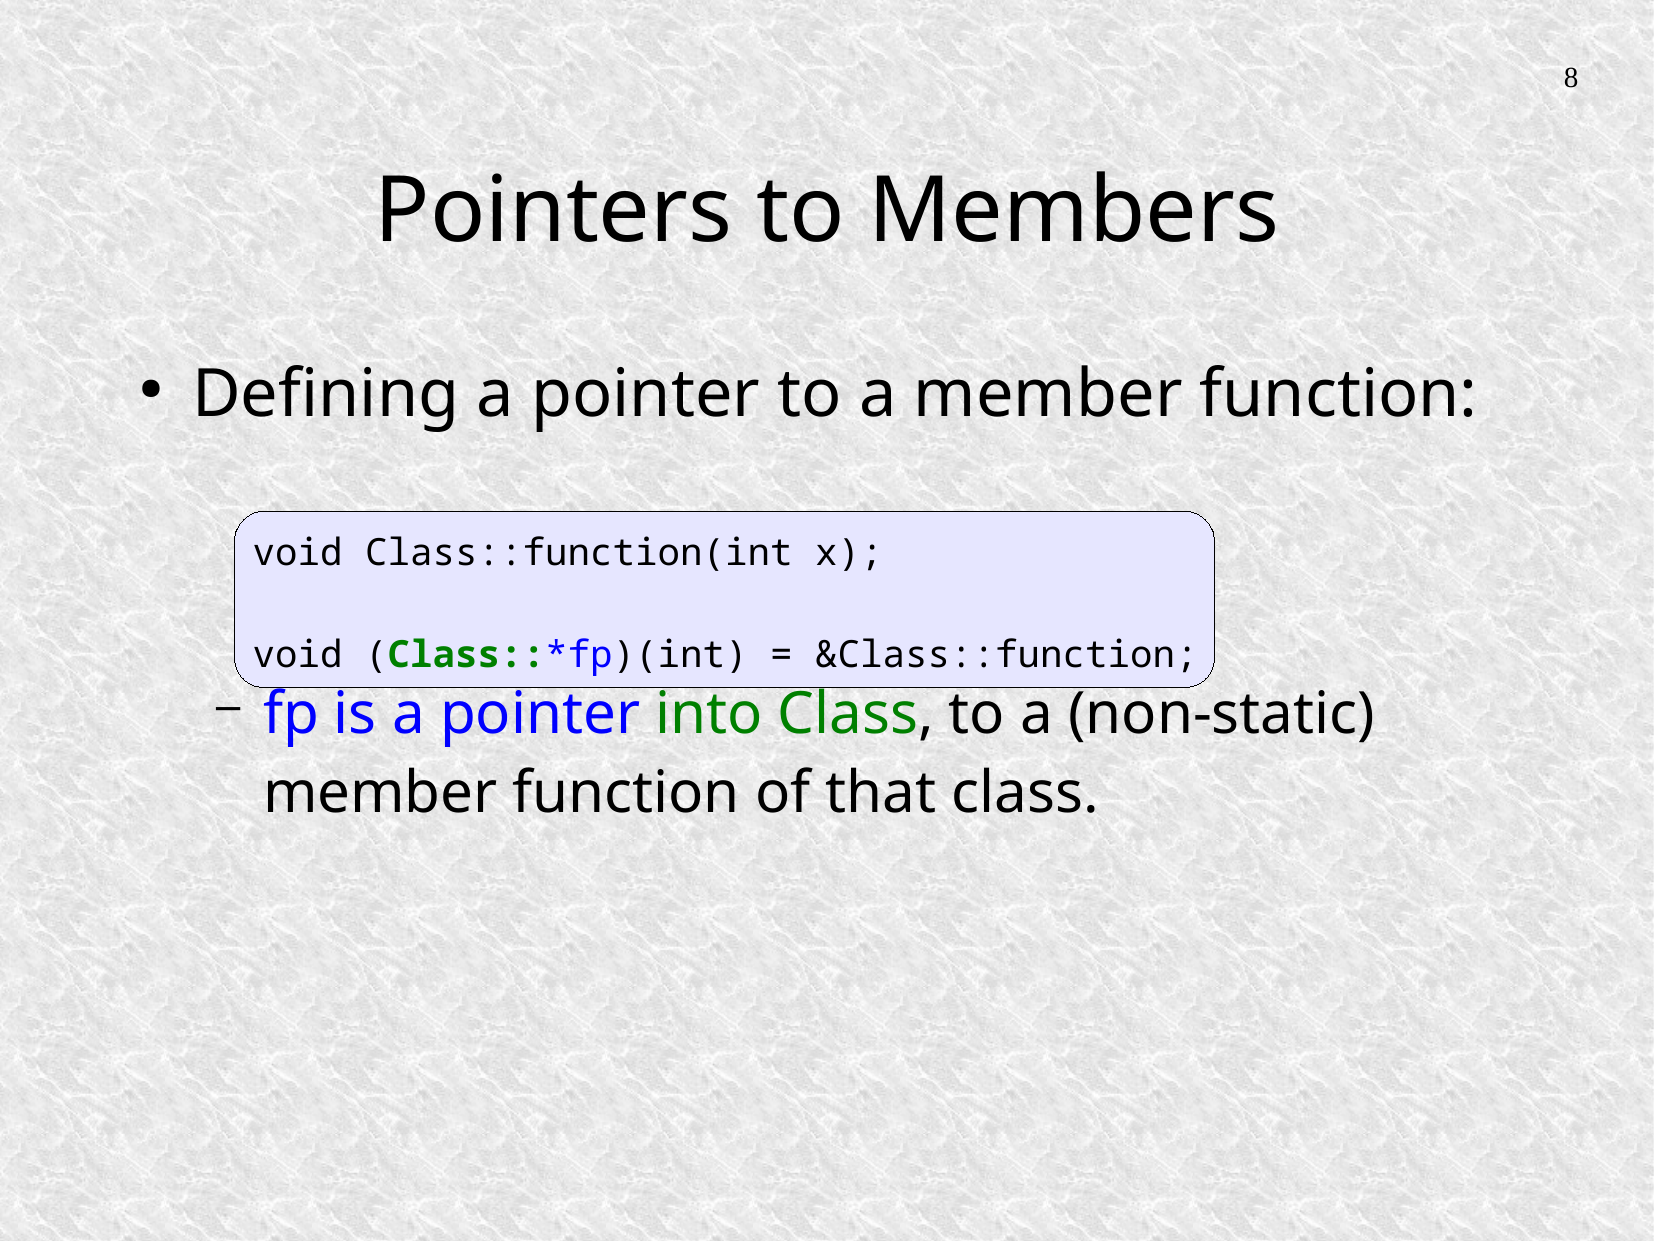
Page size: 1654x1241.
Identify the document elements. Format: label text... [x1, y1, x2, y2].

picture [0, 0, 1654, 1241]
title Pointers to Members [121, 102, 1534, 311]
list Defining a pointer to a member function: fp is a pointer into Class, to a (non-static) member function of that class. [121, 344, 1534, 1127]
